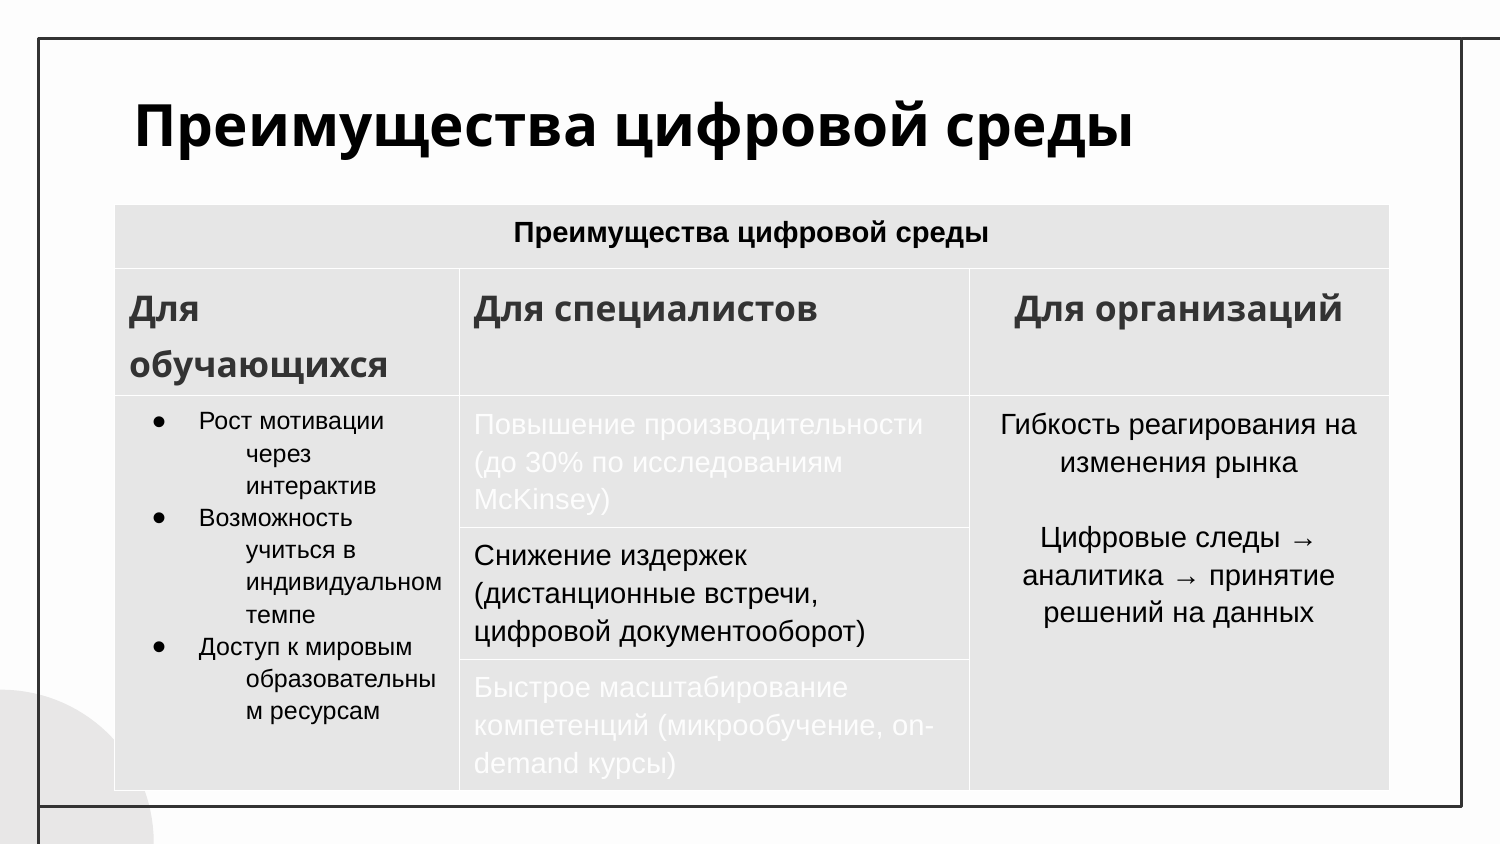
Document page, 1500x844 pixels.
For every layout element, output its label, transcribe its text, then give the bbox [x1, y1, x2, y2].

table_cell Для специалистов [460, 269, 969, 395]
table_cell Гибкость реагирования на изменения рынка Цифровые следы → аналитика → принятие решений на данных [970, 396, 1389, 790]
table_cell Для организаций [970, 269, 1389, 395]
table_header Преимущества цифровой среды [115, 205, 1389, 268]
table_cell Снижение издержек (дистанционные встречи, цифровой документооборот) [460, 528, 969, 659]
table_cell Быстрое масштабирование компетенций (микрообучение, on-demand курсы) [460, 660, 969, 790]
table_cell Повышение производительности (до 30% по исследованиям McKinsey) [460, 396, 969, 527]
title Преимущества цифровой среды [118, 72, 1384, 167]
table_cell Для обучающихся [115, 269, 459, 395]
table_cell Рост мотивации через интерактив Возможность учиться в индивидуальном темпе Доступ к мировым образовательным ресурсам [115, 396, 459, 790]
